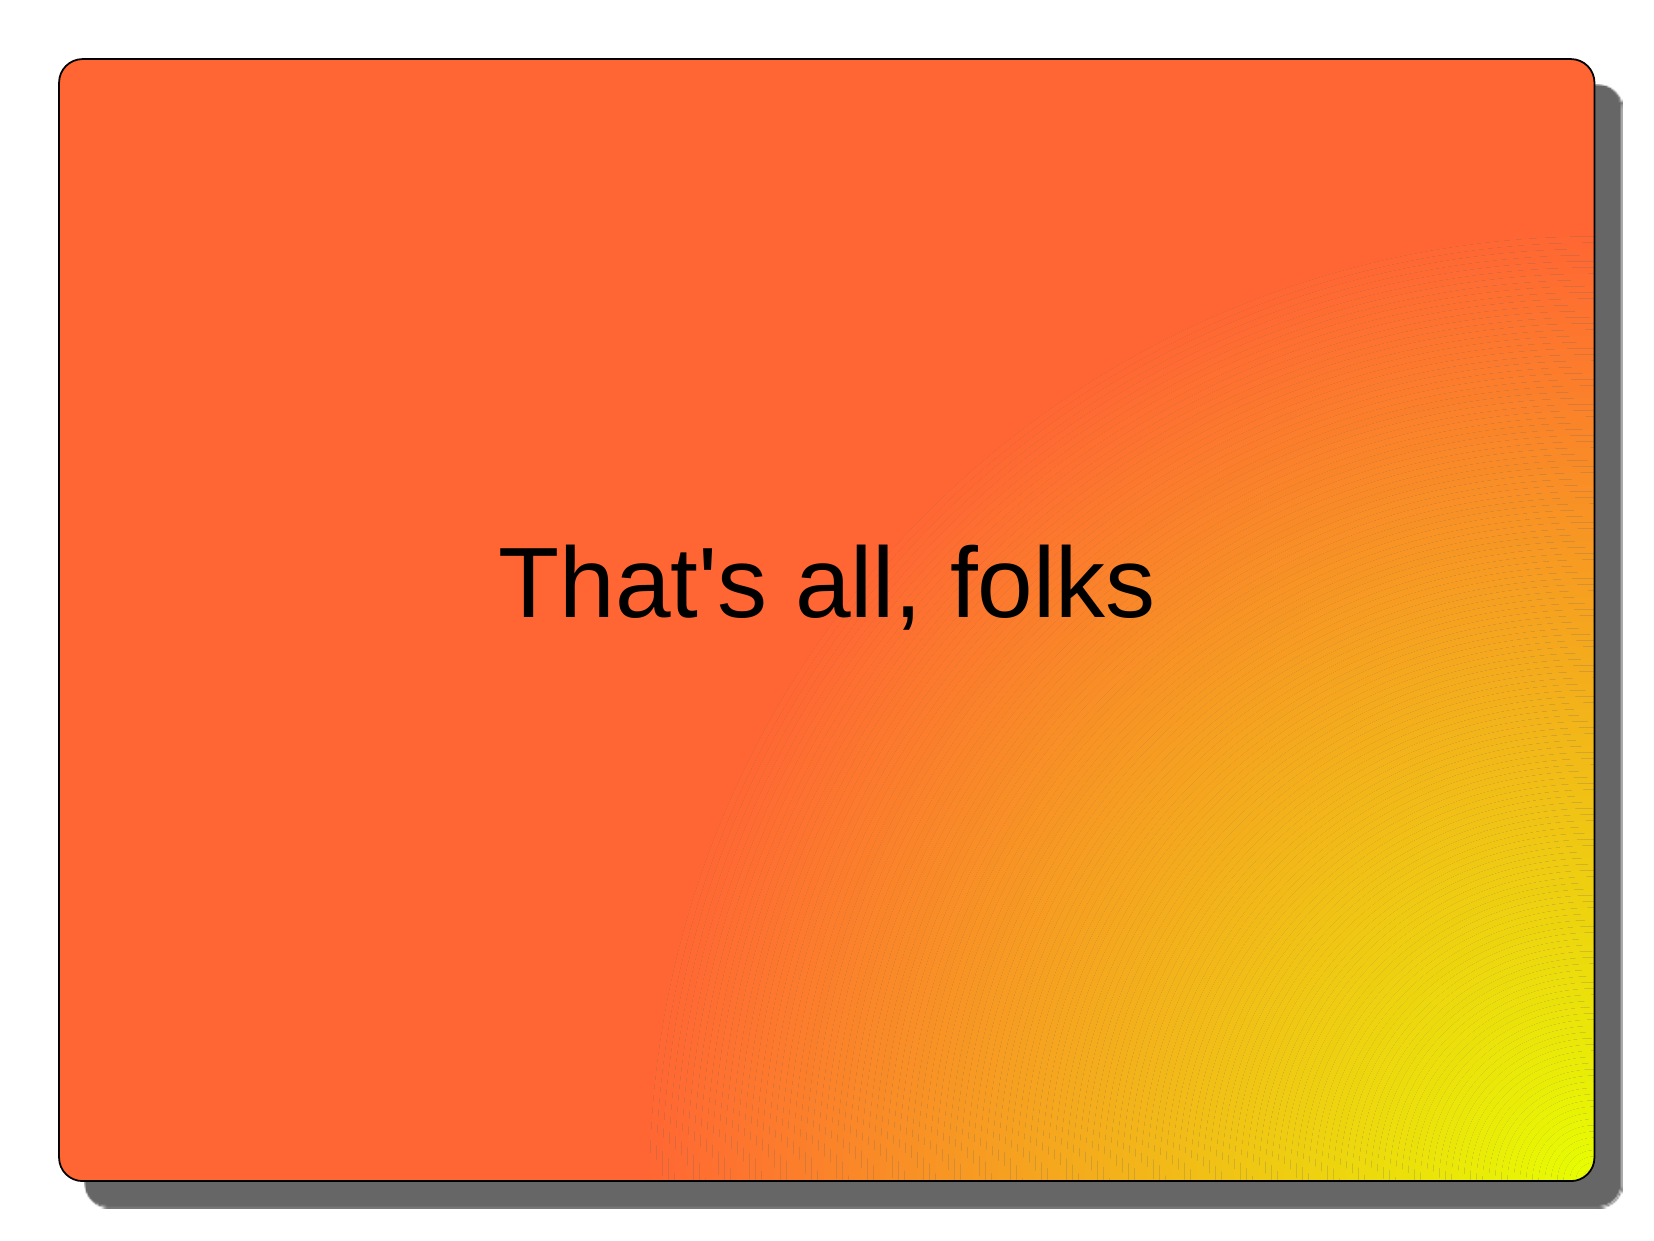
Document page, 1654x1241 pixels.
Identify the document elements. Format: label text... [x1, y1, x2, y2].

subtitle That's all, folks [121, 110, 1534, 1119]
